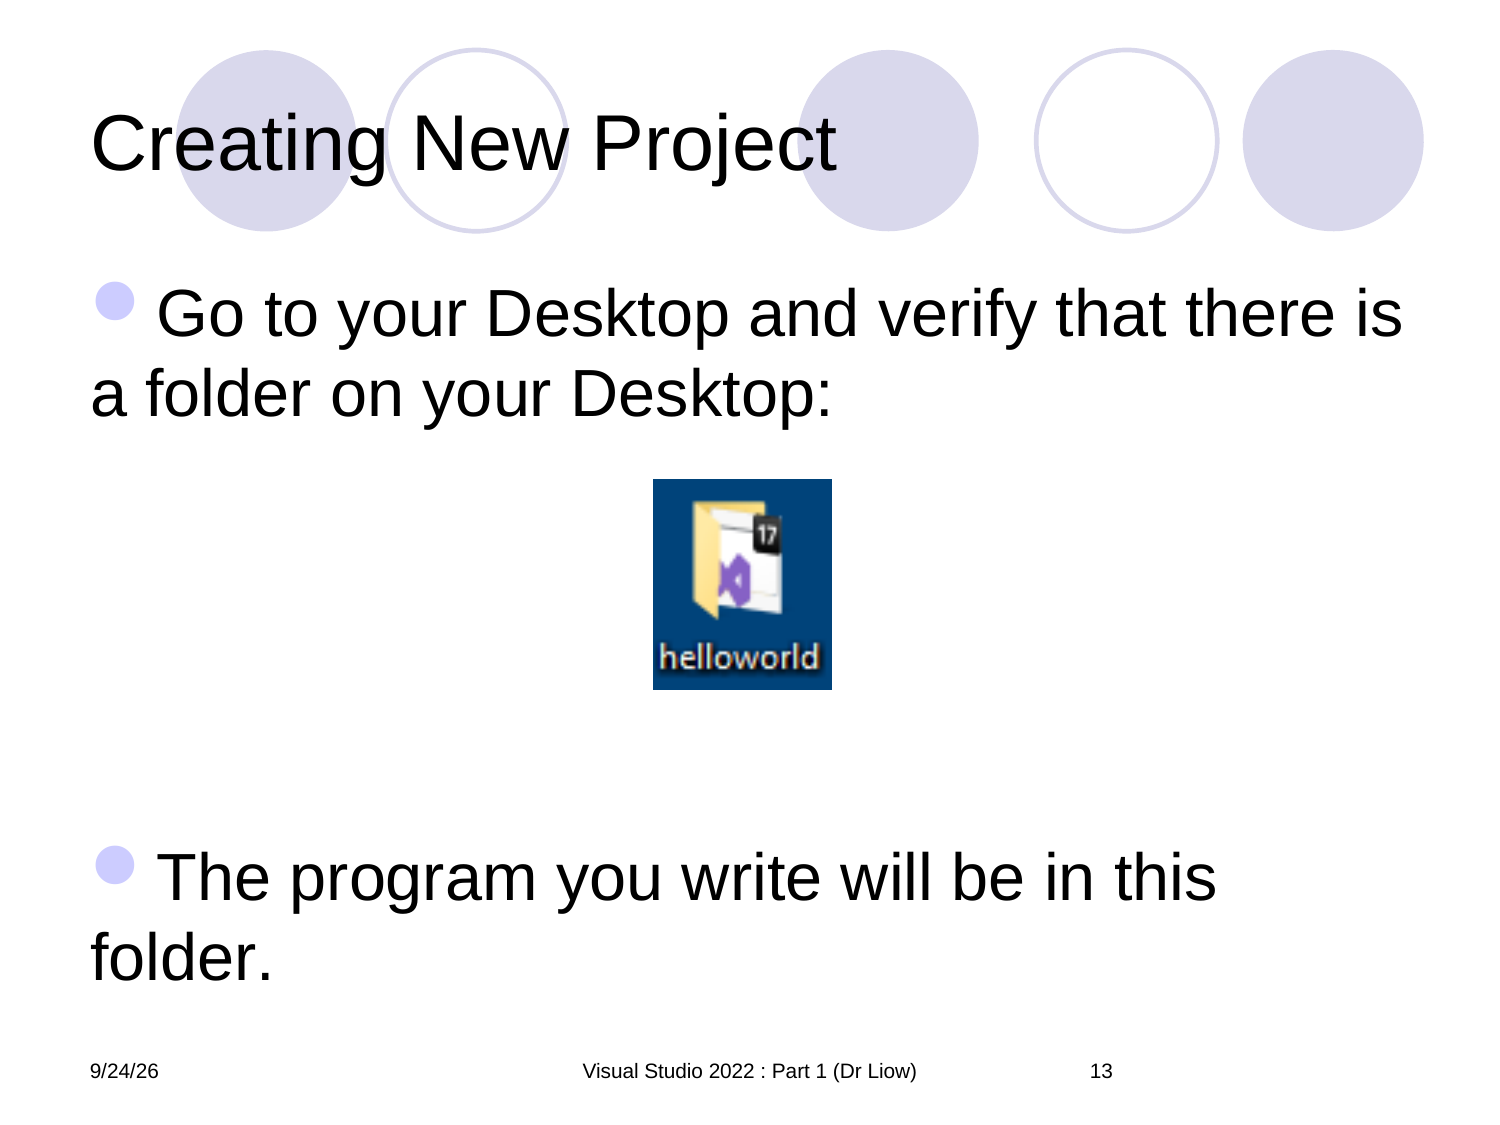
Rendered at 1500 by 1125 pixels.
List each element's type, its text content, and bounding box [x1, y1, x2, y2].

list Go to your Desktop and verify that there is a folder on your Desktop: The program you write will be in this folder. [75, 262, 1426, 1006]
title Creating New Project [75, 45, 1426, 233]
text_box <number> [1074, 1049, 1426, 1101]
picture [653, 479, 832, 691]
text_box 1/11/22 [74, 1049, 426, 1101]
text_box Visual Studio 2022 : Part 1 (Dr Liow) [512, 1049, 988, 1101]
